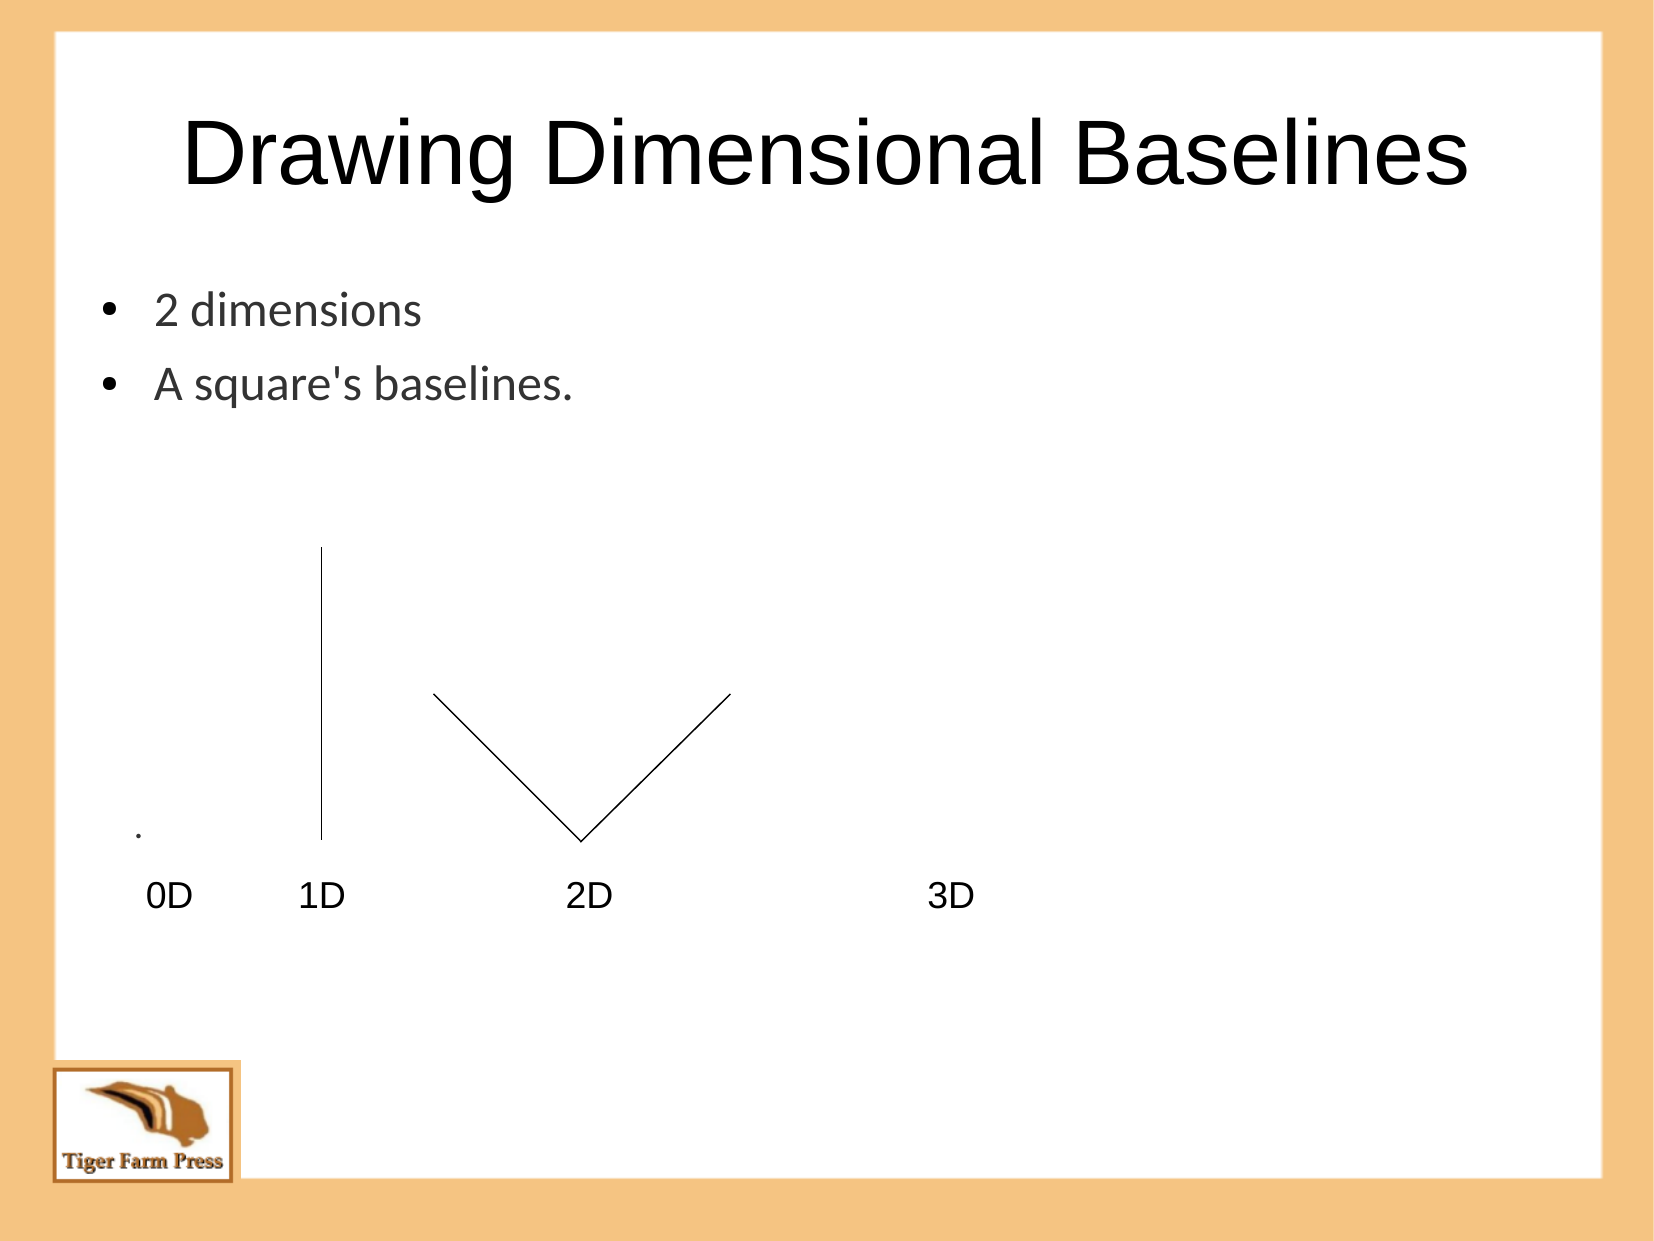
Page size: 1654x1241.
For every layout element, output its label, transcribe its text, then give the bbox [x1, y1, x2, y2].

picture [0, 0, 1654, 1241]
list 2 dimensions A square's baselines. . 0D 1D 2D 3D [82, 290, 1571, 1109]
title Drawing Dimensional Baselines [82, 49, 1571, 257]
